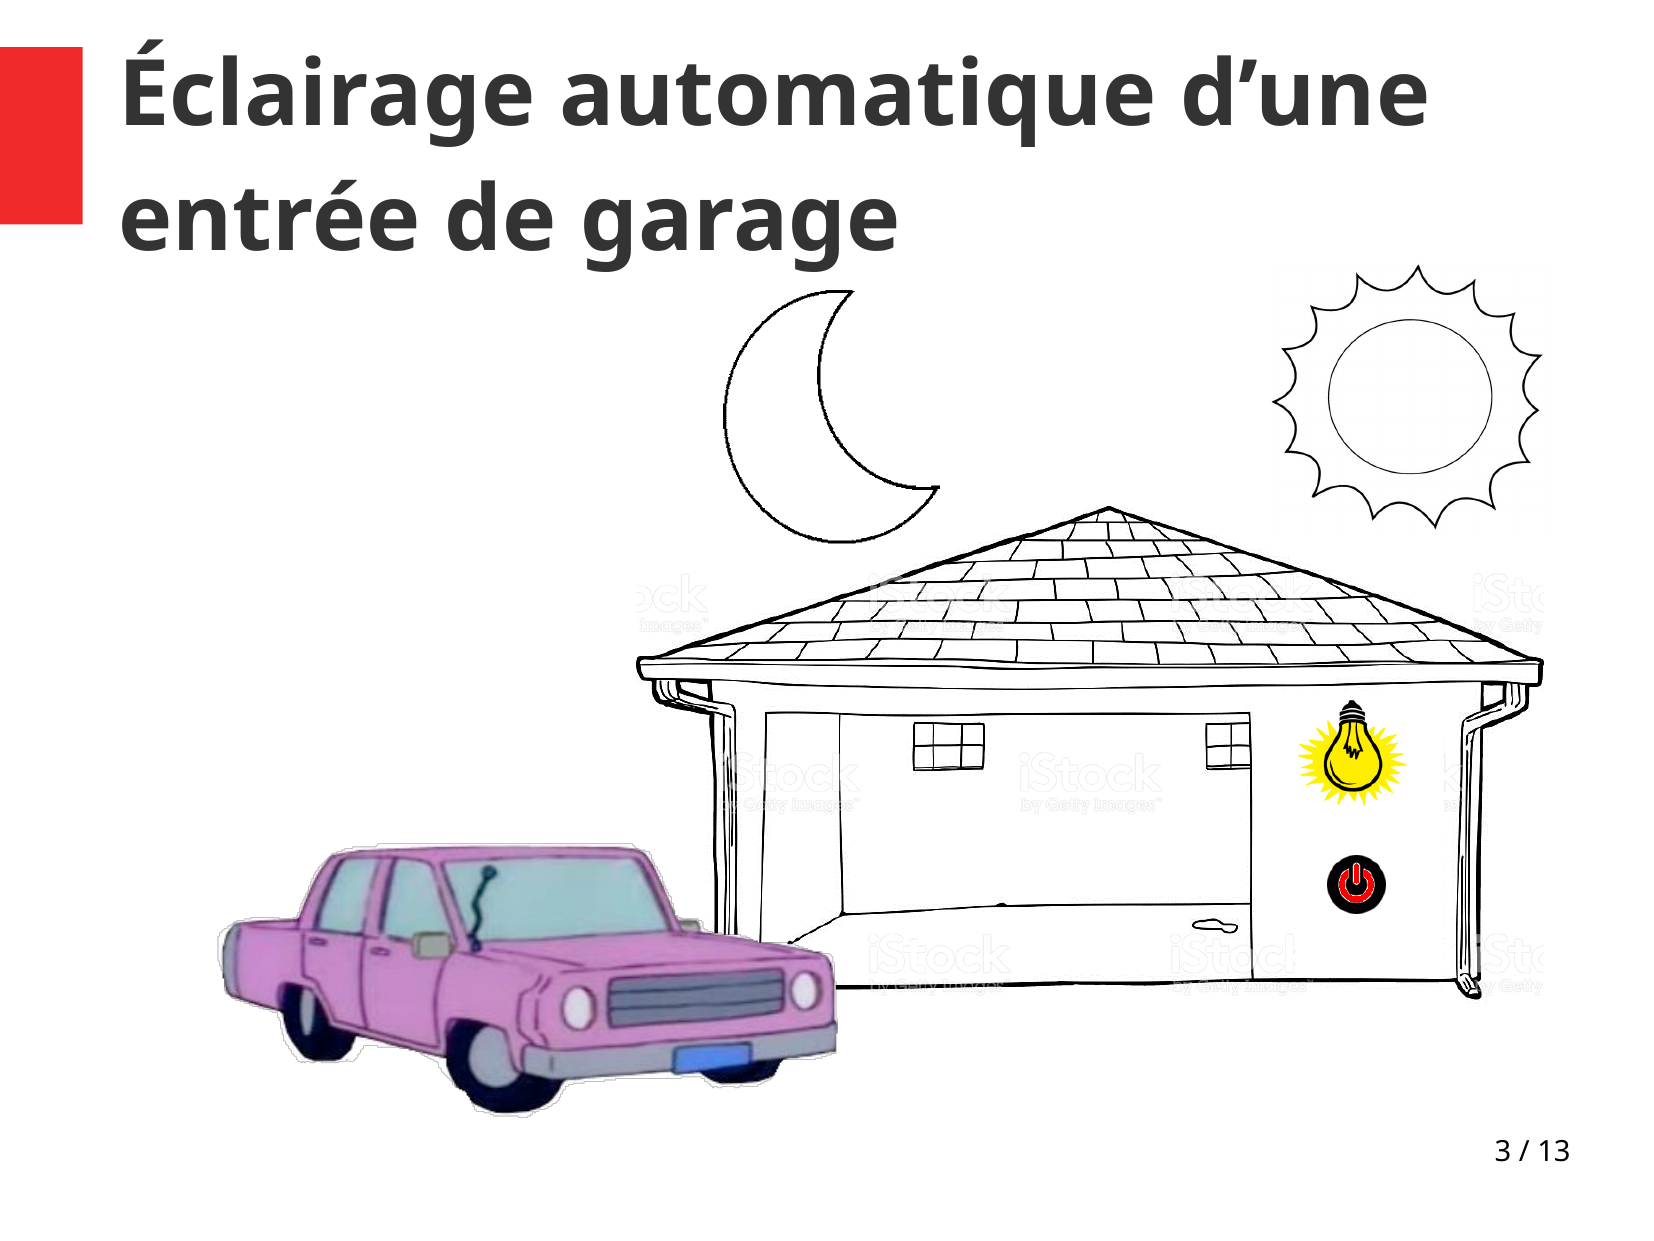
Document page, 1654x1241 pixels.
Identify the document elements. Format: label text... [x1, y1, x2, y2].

title Éclairage automatique d’une entrée de garage [118, 45, 1571, 260]
picture [212, 259, 1551, 1146]
